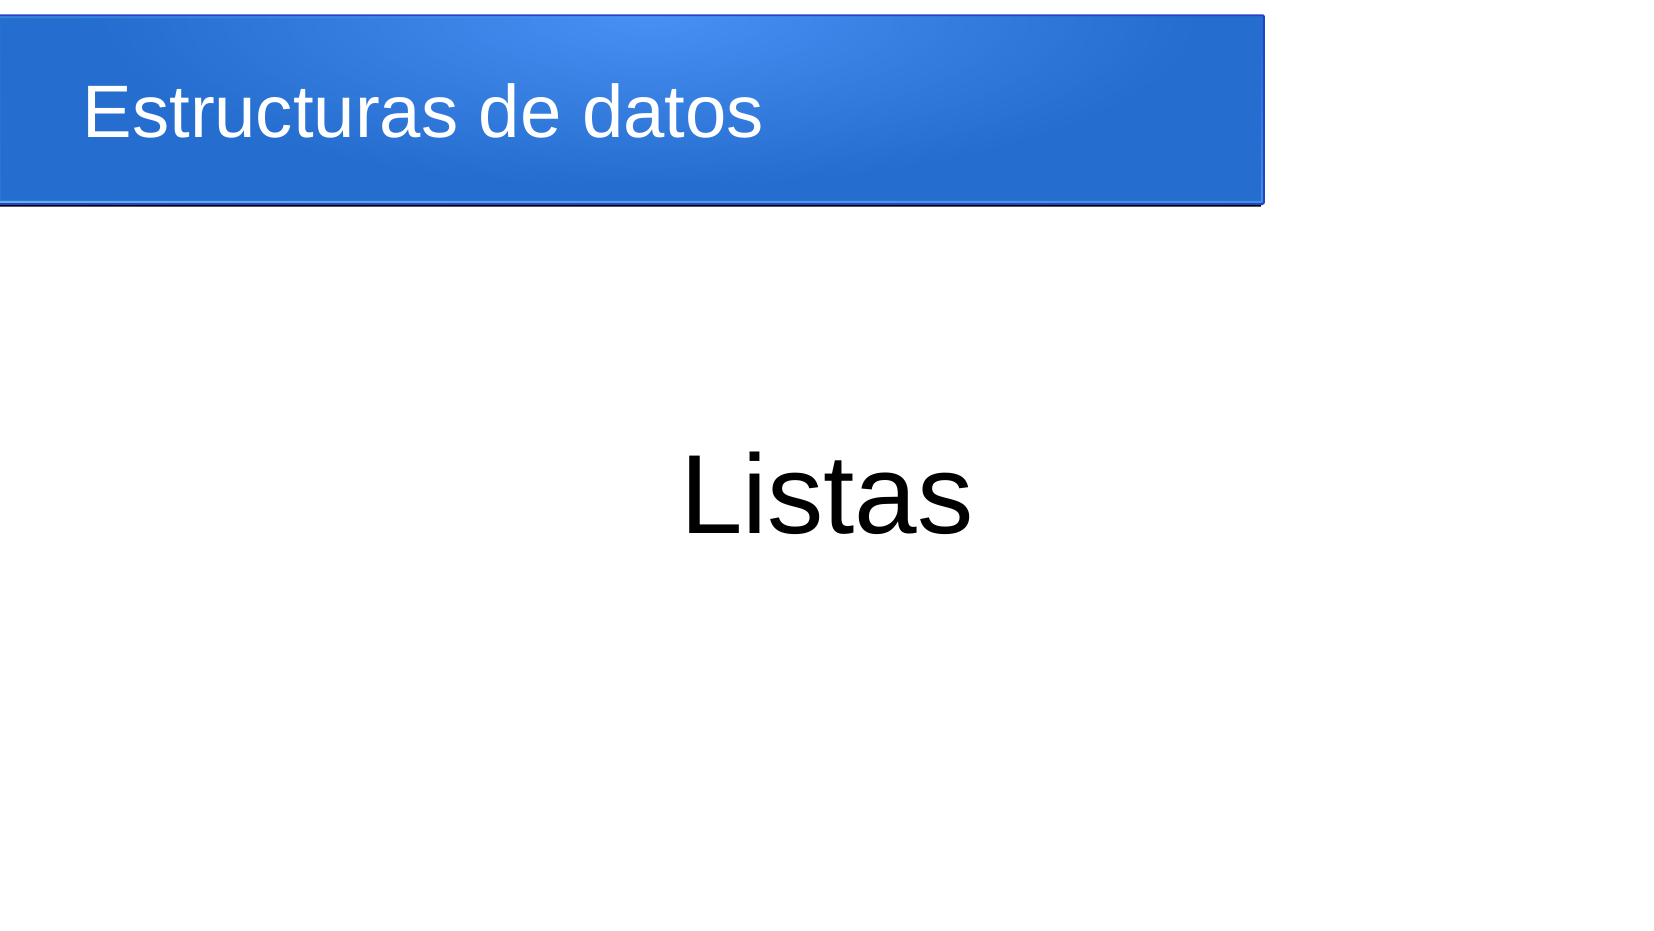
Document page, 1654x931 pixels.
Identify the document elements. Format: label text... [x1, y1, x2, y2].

title Estructuras de datos [82, 35, 1235, 189]
subtitle Listas [82, 224, 1571, 764]
